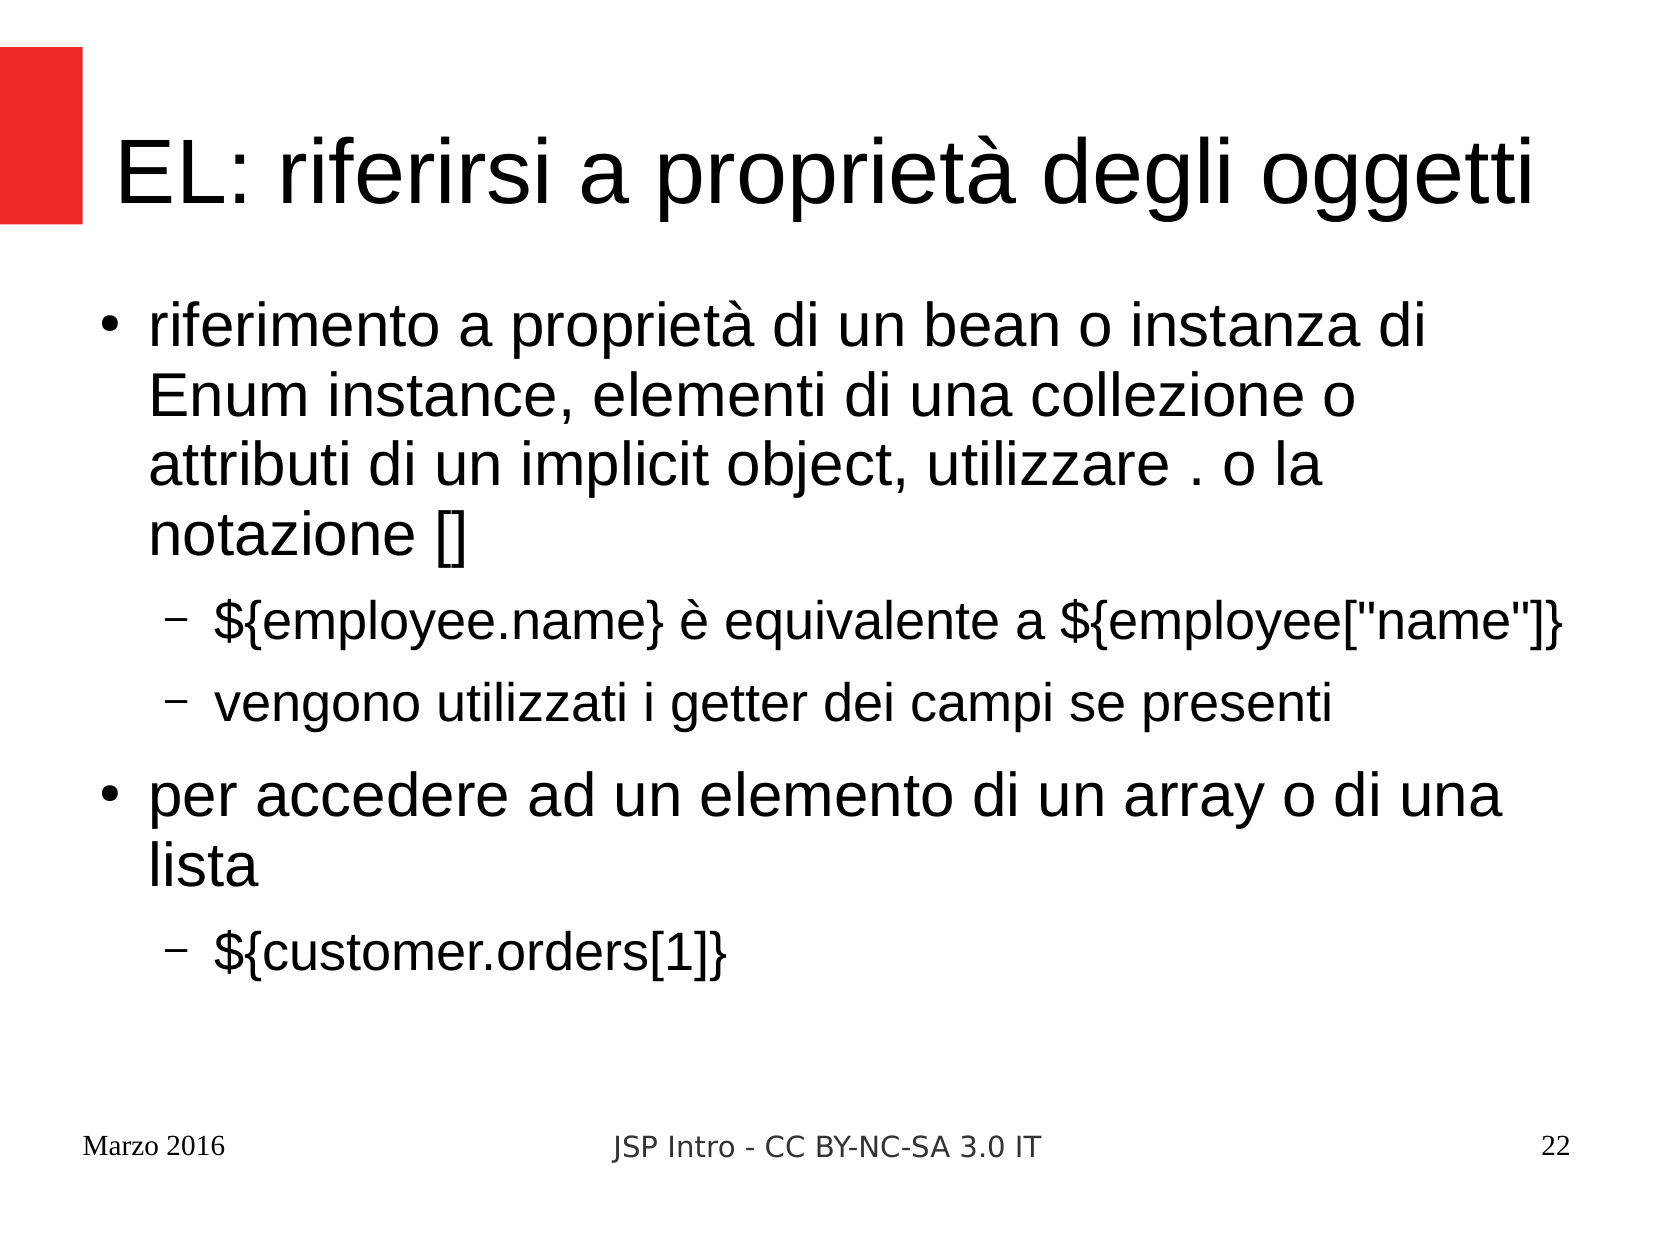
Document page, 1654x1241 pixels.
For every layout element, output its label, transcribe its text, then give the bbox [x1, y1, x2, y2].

title EL: riferirsi a proprietà degli oggetti [114, 68, 1539, 275]
list riferimento a proprietà di un bean o instanza di Enum instance, elementi di una collezione o attributi di un implicit object, utilizzare . o la notazione [] ${employee.name} è equivalente a ${employee["name"]} vengono utilizzati i getter dei campi se presenti per accedere ad un elemento di un array o di una lista ${customer.orders[1]} [82, 290, 1571, 1010]
